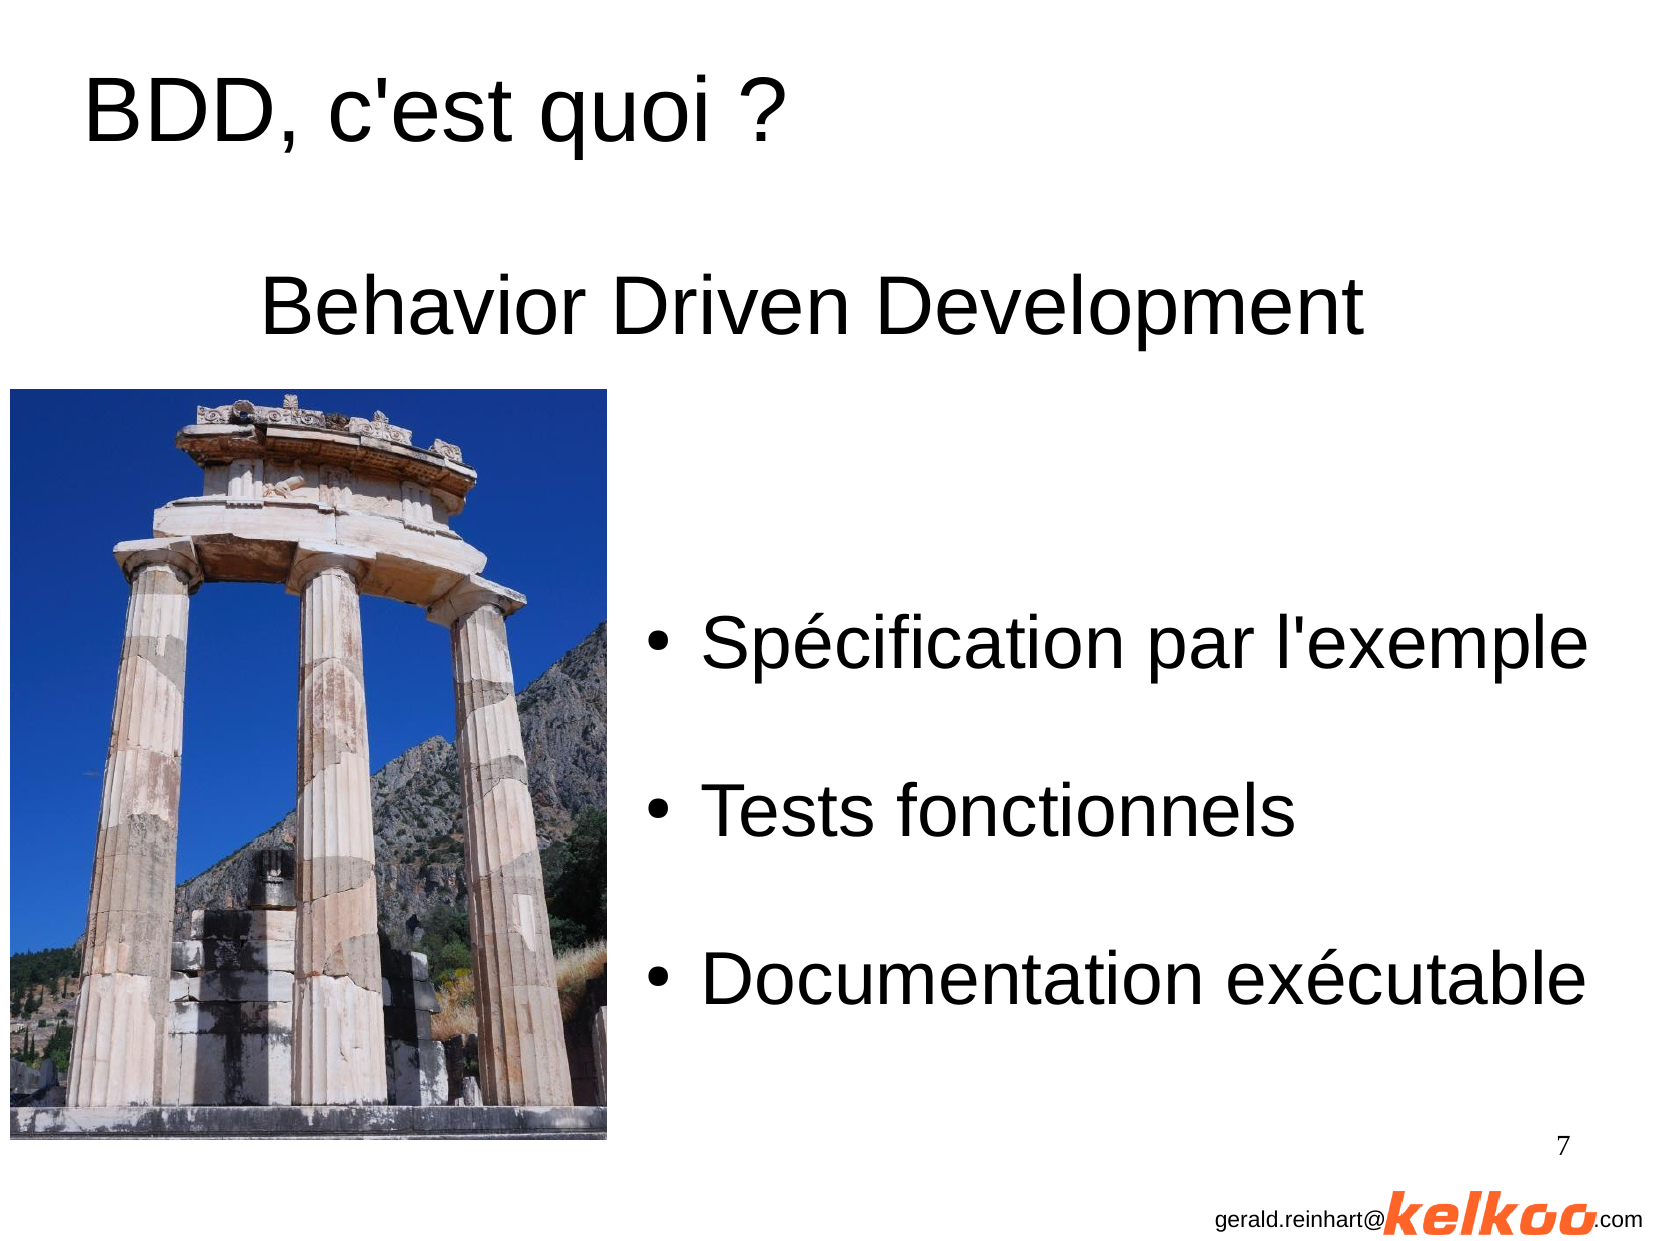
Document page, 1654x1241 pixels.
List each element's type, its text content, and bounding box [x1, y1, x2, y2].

title BDD, c'est quoi ? [82, 5, 1571, 213]
text_box Spécification par l'exemple Tests fonctionnels Documentation exécutable [630, 435, 1651, 1081]
text_box Behavior Driven Development [244, 252, 1381, 361]
text_box gerald.reinhart@ .com [1193, 1199, 1654, 1241]
picture [1383, 1191, 1597, 1199]
picture [10, 389, 607, 1141]
